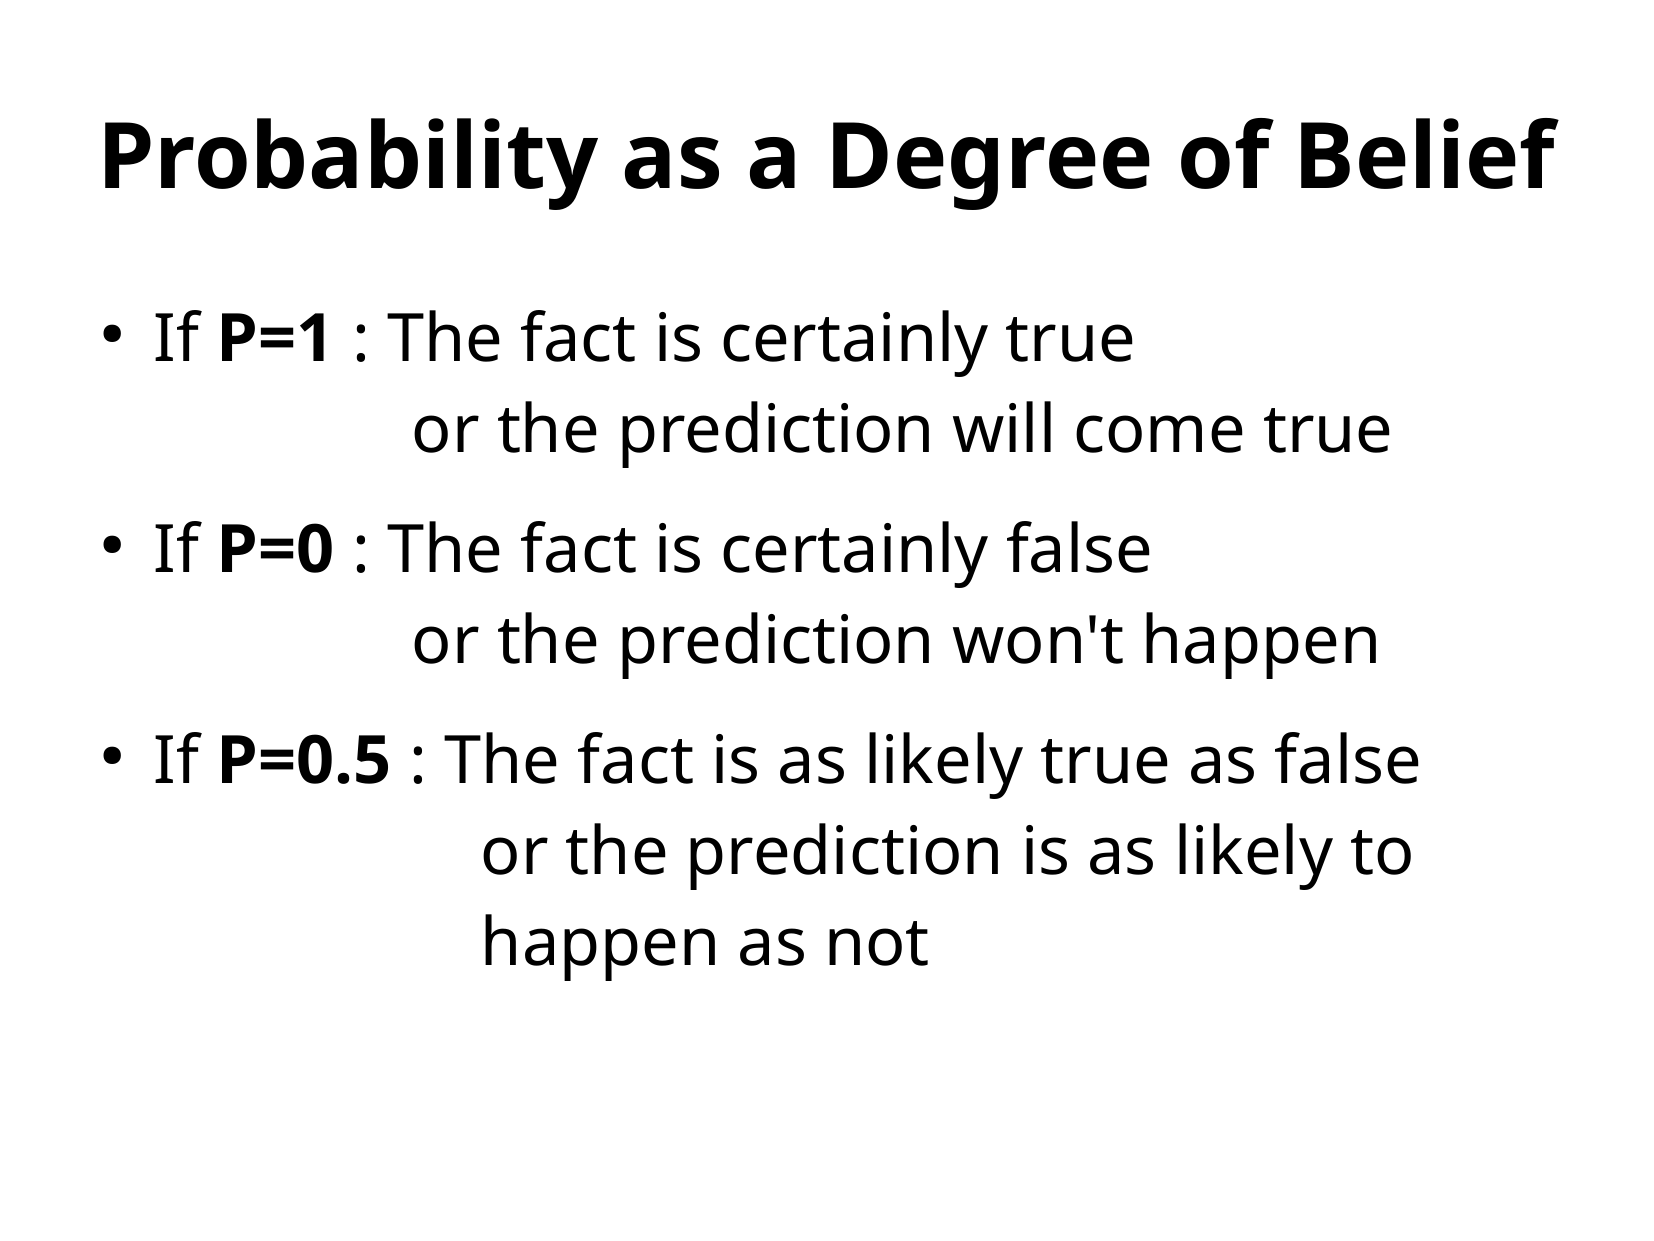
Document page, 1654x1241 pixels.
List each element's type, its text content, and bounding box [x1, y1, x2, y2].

list If P=1 : The fact is certainly true or the prediction will come true If P=0 : The fact is certainly false or the prediction won't happen If P=0.5 : The fact is as likely true as false or the prediction is as likely to happen as not [82, 290, 1571, 1096]
title Probability as a Degree of Belief [82, 49, 1571, 257]
